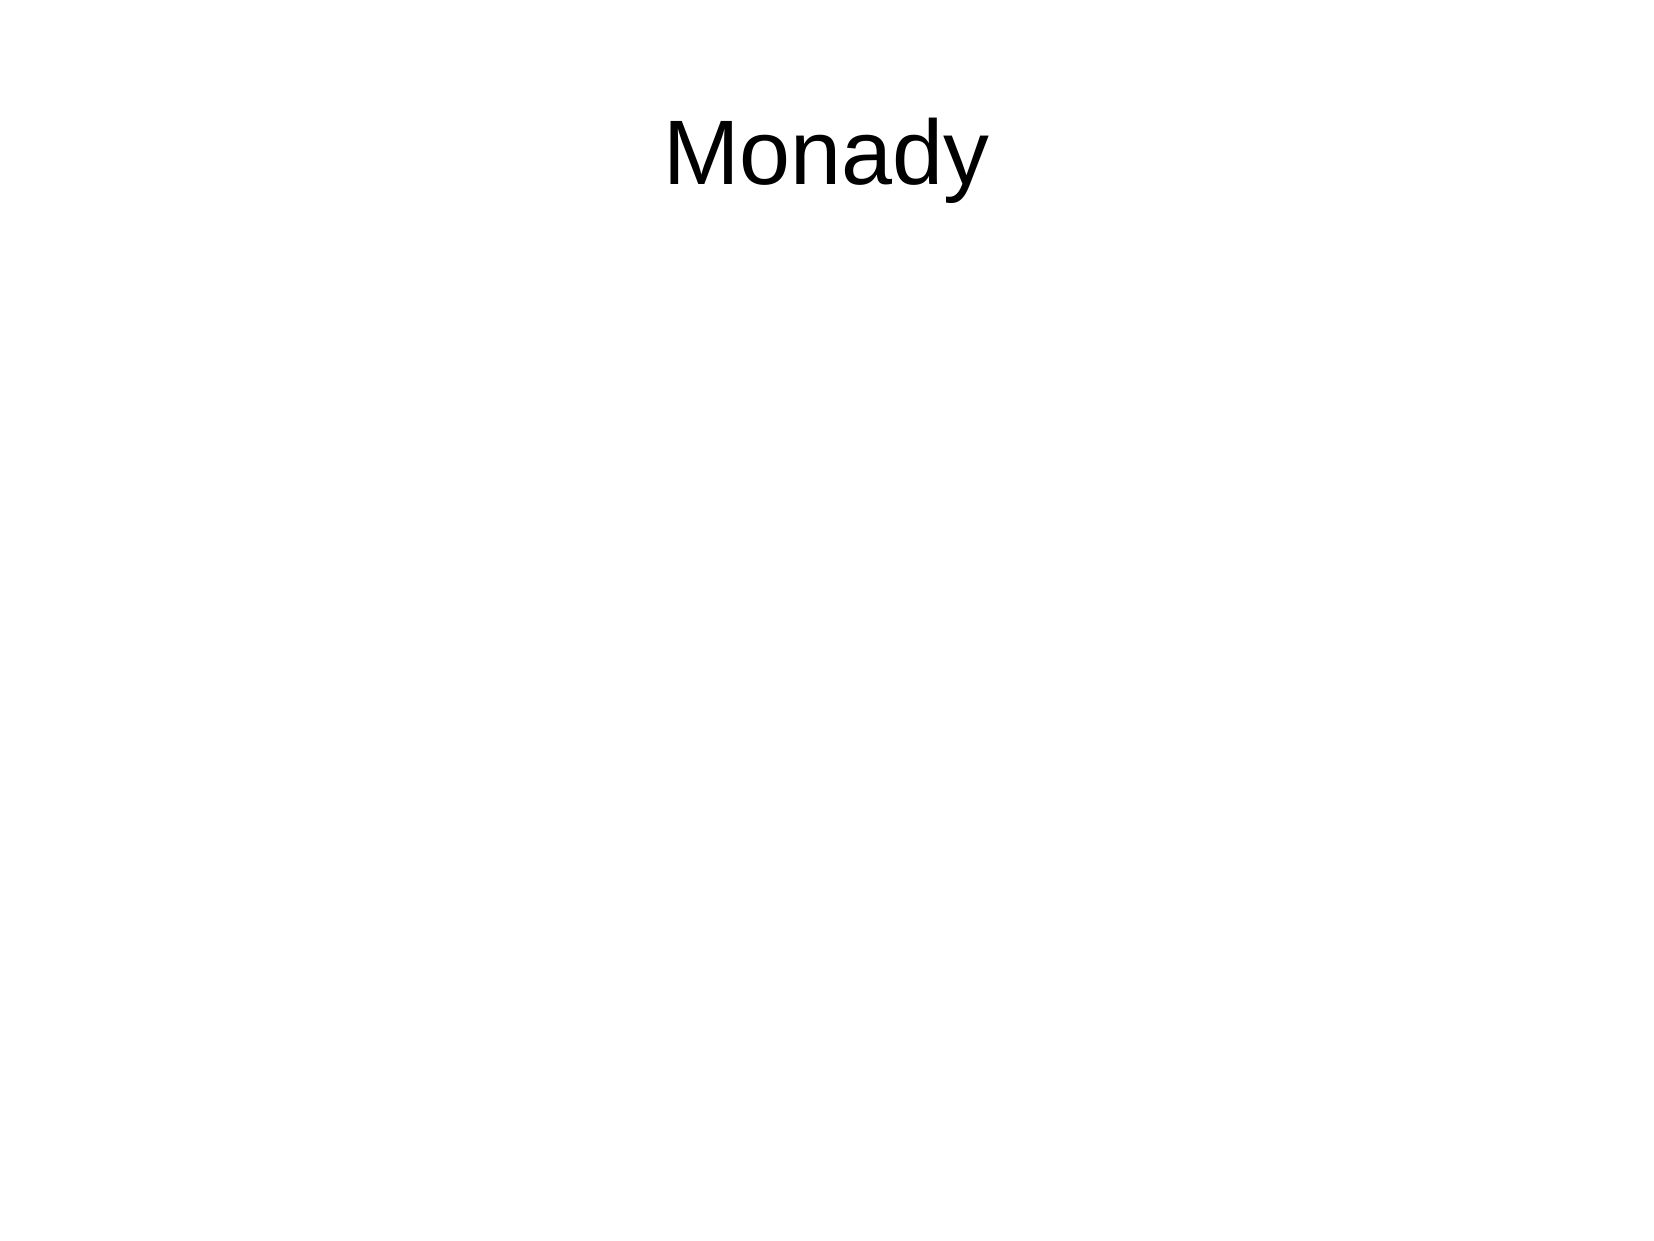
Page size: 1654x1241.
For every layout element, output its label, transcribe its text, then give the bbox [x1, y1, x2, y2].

title Monady [82, 49, 1571, 257]
